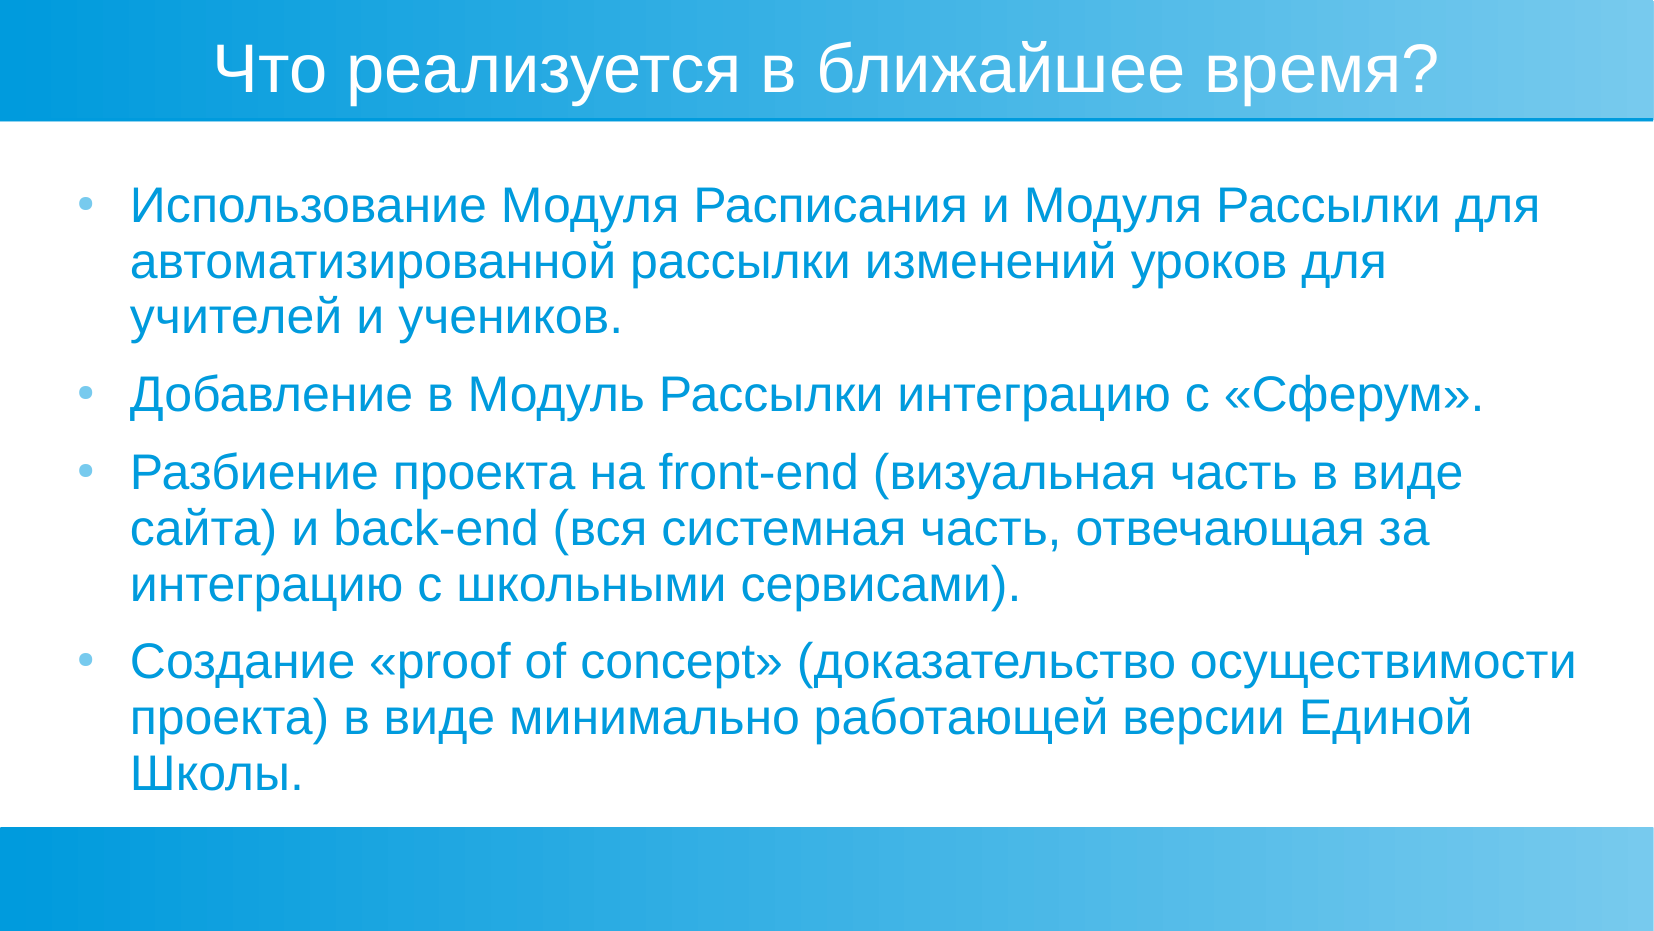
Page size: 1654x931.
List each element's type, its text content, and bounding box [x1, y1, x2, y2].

list Использование Модуля Расписания и Модуля Рассылки для автоматизированной рассылки изменений уроков для учителей и учеников. Добавление в Модуль Рассылки интеграцию с «Сферум». Разбиение проекта на front-end (визуальная часть в виде сайта) и back-end (вся системная часть, отвечающая за интеграцию с школьными сервисами). Создание «proof of concept» (доказательство осуществимости проекта) в виде минимально работающей версии Единой Школы. [59, 177, 1595, 768]
title Что реализуется в ближайшее время? [59, 29, 1595, 108]
